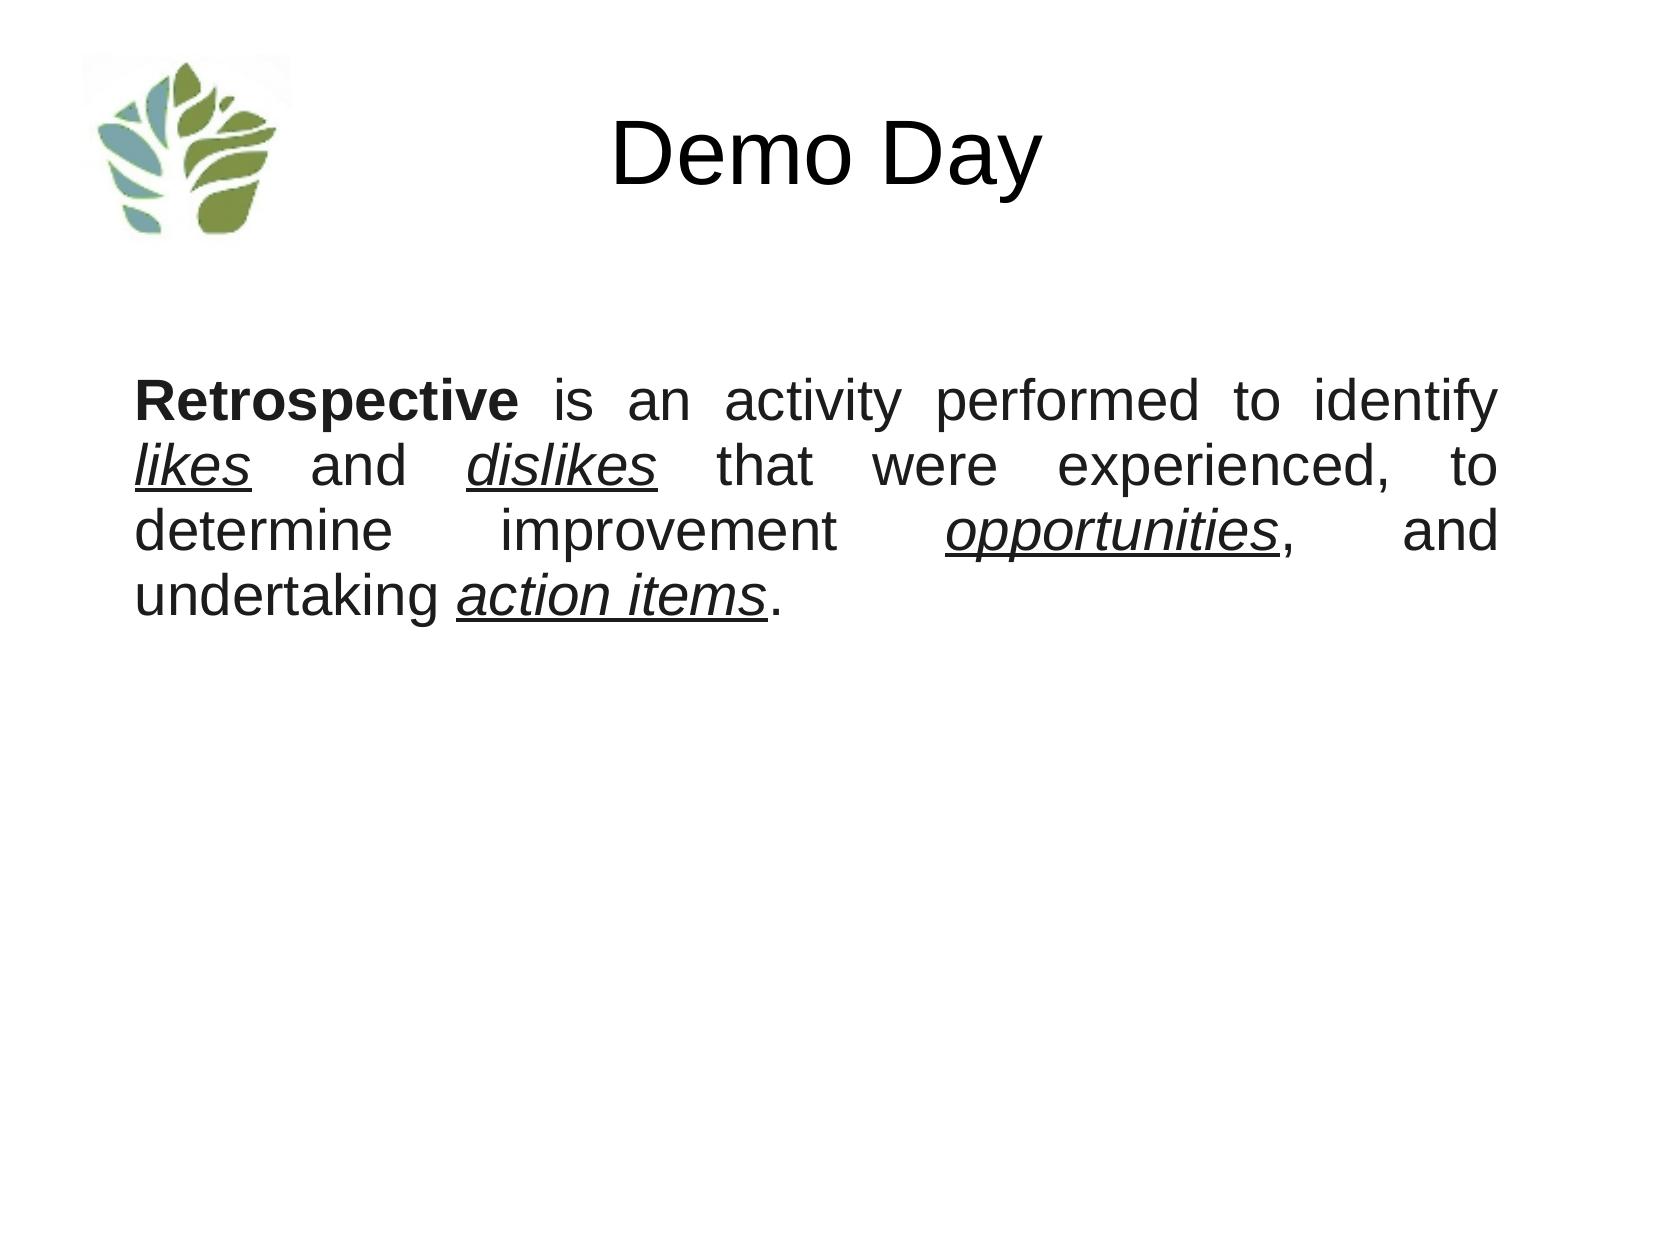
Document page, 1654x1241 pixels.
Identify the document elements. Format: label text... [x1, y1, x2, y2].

picture [82, 49, 291, 258]
title Demo Day [291, 49, 1571, 257]
text_box Retrospective is an activity performed to identify likes and dislikes that were experienced, to determine improvement opportunities, and undertaking action items. [120, 360, 1516, 636]
